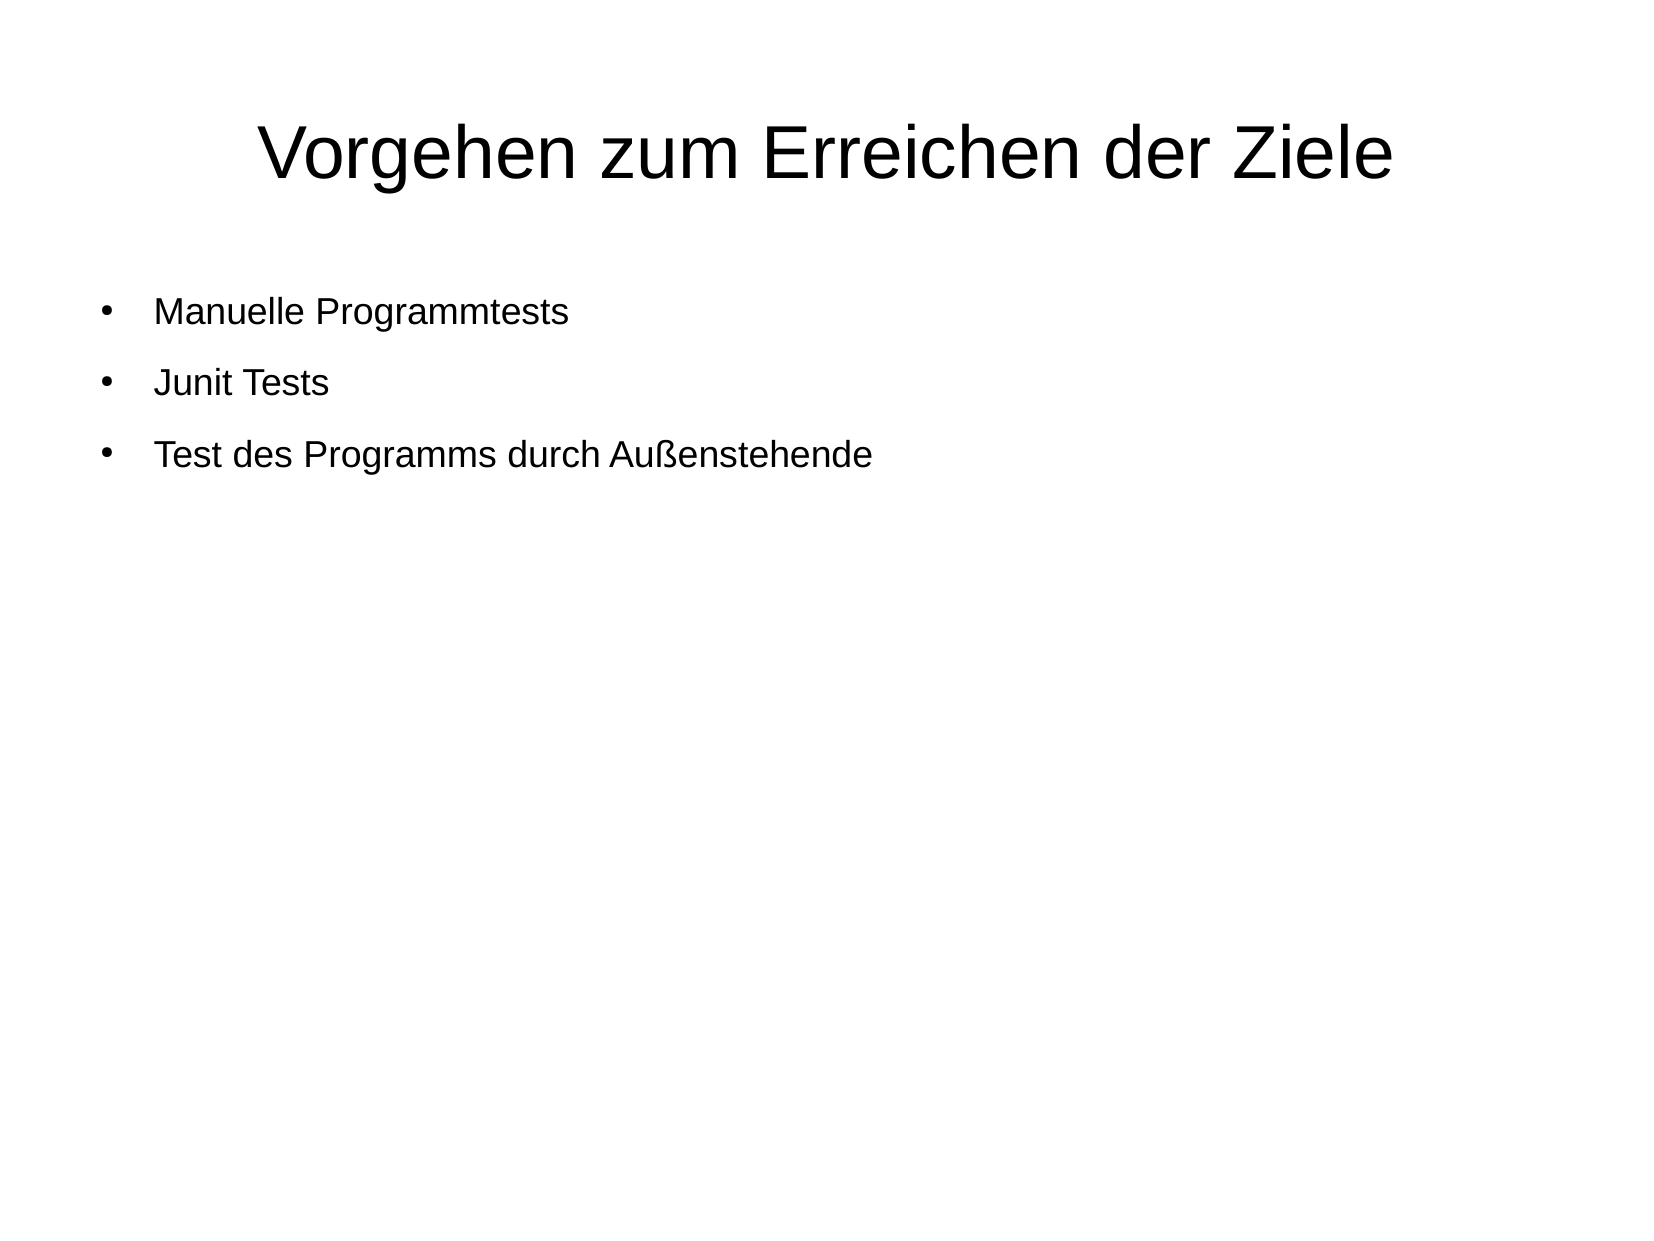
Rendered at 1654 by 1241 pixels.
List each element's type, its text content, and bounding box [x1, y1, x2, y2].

title Vorgehen zum Erreichen der Ziele [82, 49, 1571, 257]
list Manuelle Programmtests Junit Tests Test des Programms durch Außenstehende [82, 290, 1571, 1010]
